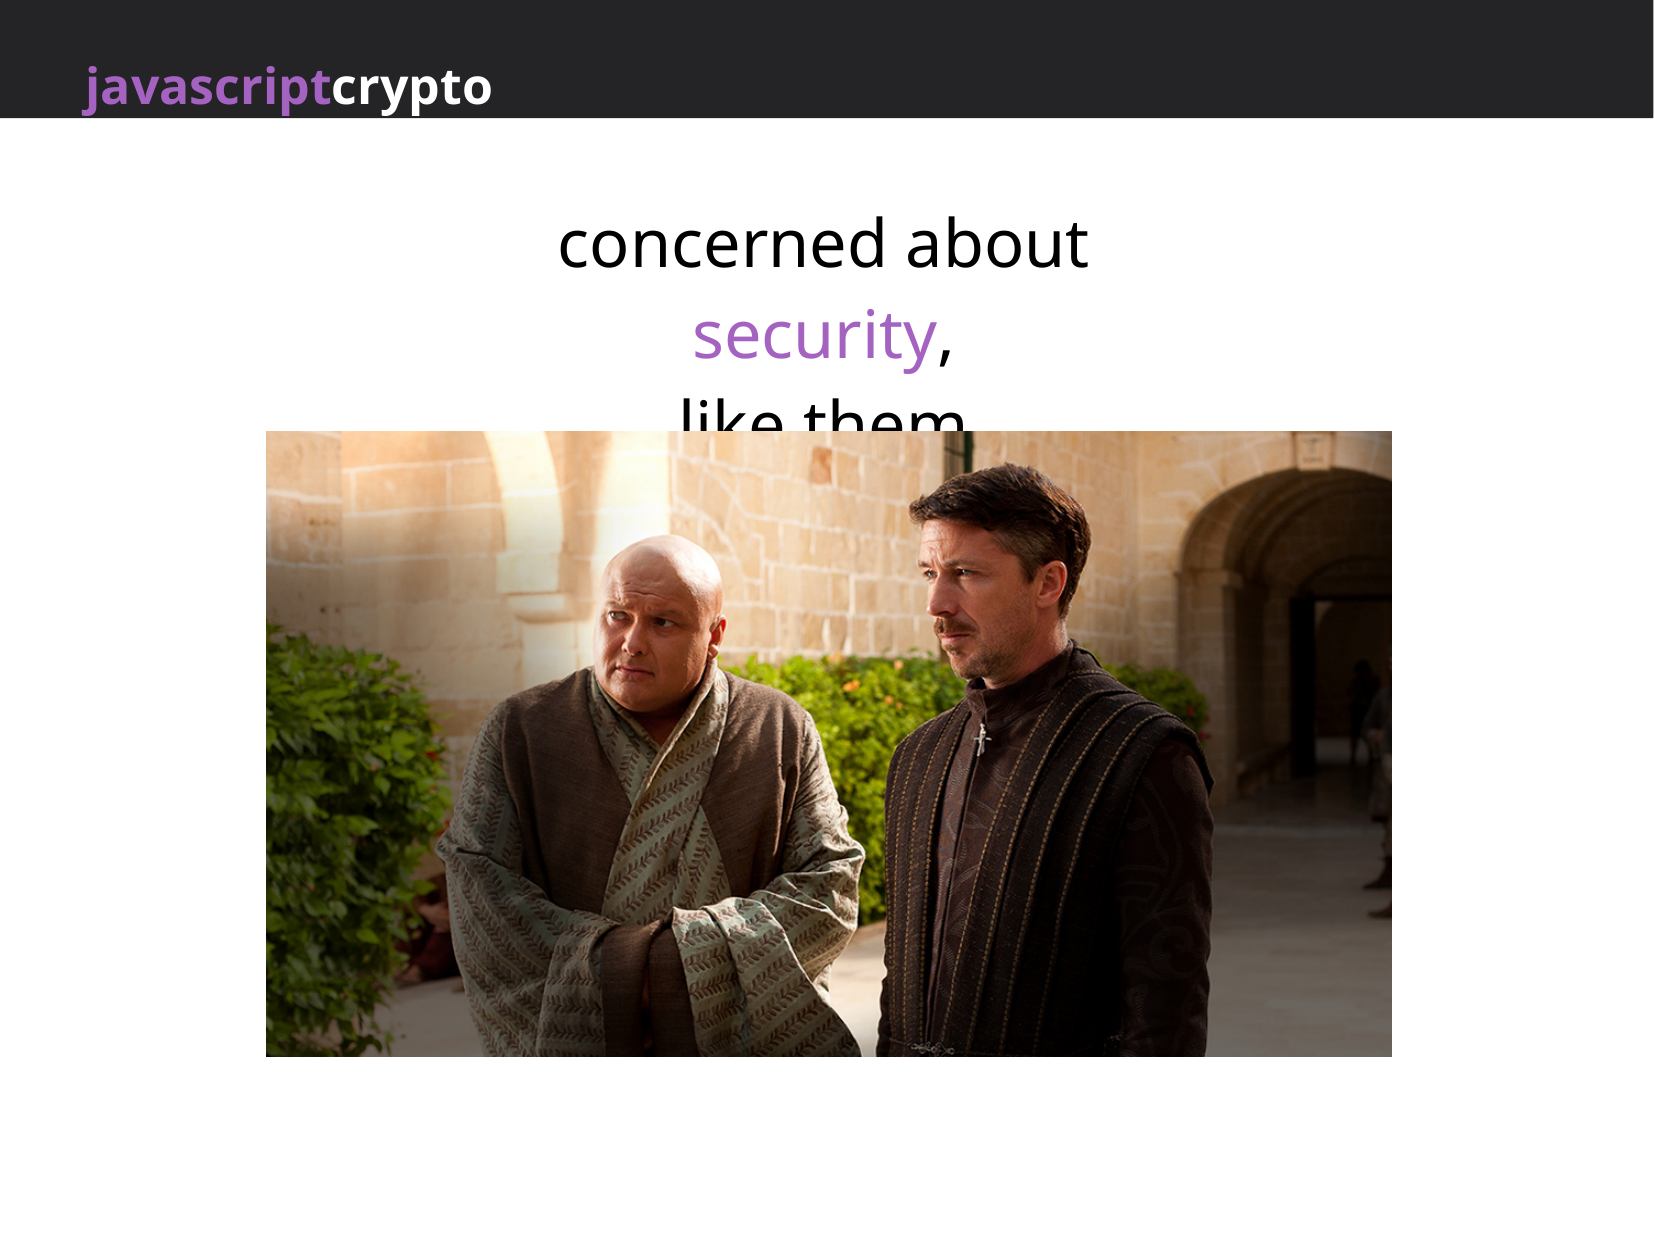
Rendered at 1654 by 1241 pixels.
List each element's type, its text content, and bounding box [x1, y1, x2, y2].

text_box [165, 531, 1441, 1087]
text_box concerned about security, like them [431, 188, 1217, 365]
text_box javascriptcrypto [70, 43, 544, 119]
text_box [0, 0, 1654, 119]
picture [266, 431, 1392, 1057]
